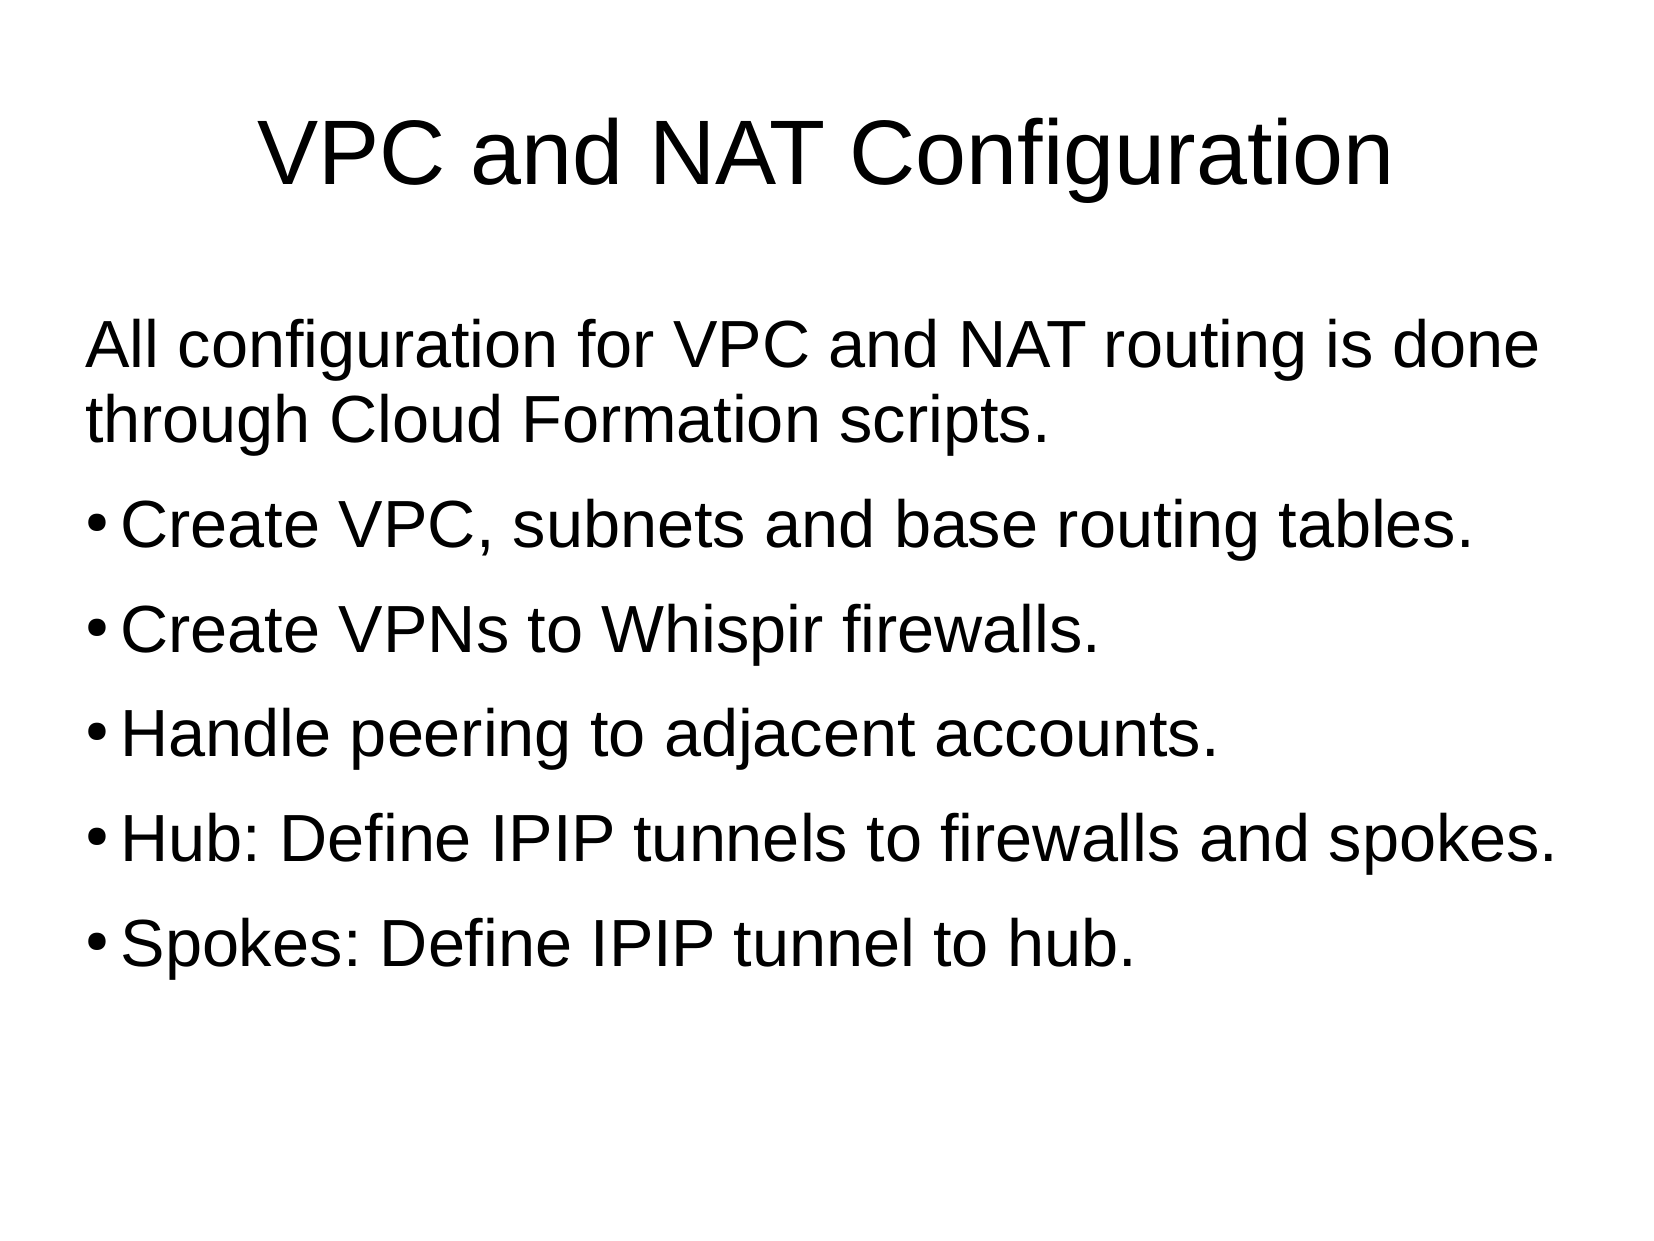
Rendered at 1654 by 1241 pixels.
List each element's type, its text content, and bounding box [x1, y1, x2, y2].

title VPC and NAT Configuration [82, 49, 1571, 257]
subtitle All configuration for VPC and NAT routing is done through Cloud Formation scripts. Create VPC, subnets and base routing tables. Create VPNs to Whispir firewalls. Handle peering to adjacent accounts. Hub: Define IPIP tunnels to firewalls and spokes. Spokes: Define IPIP tunnel to hub. [85, 284, 1574, 1004]
